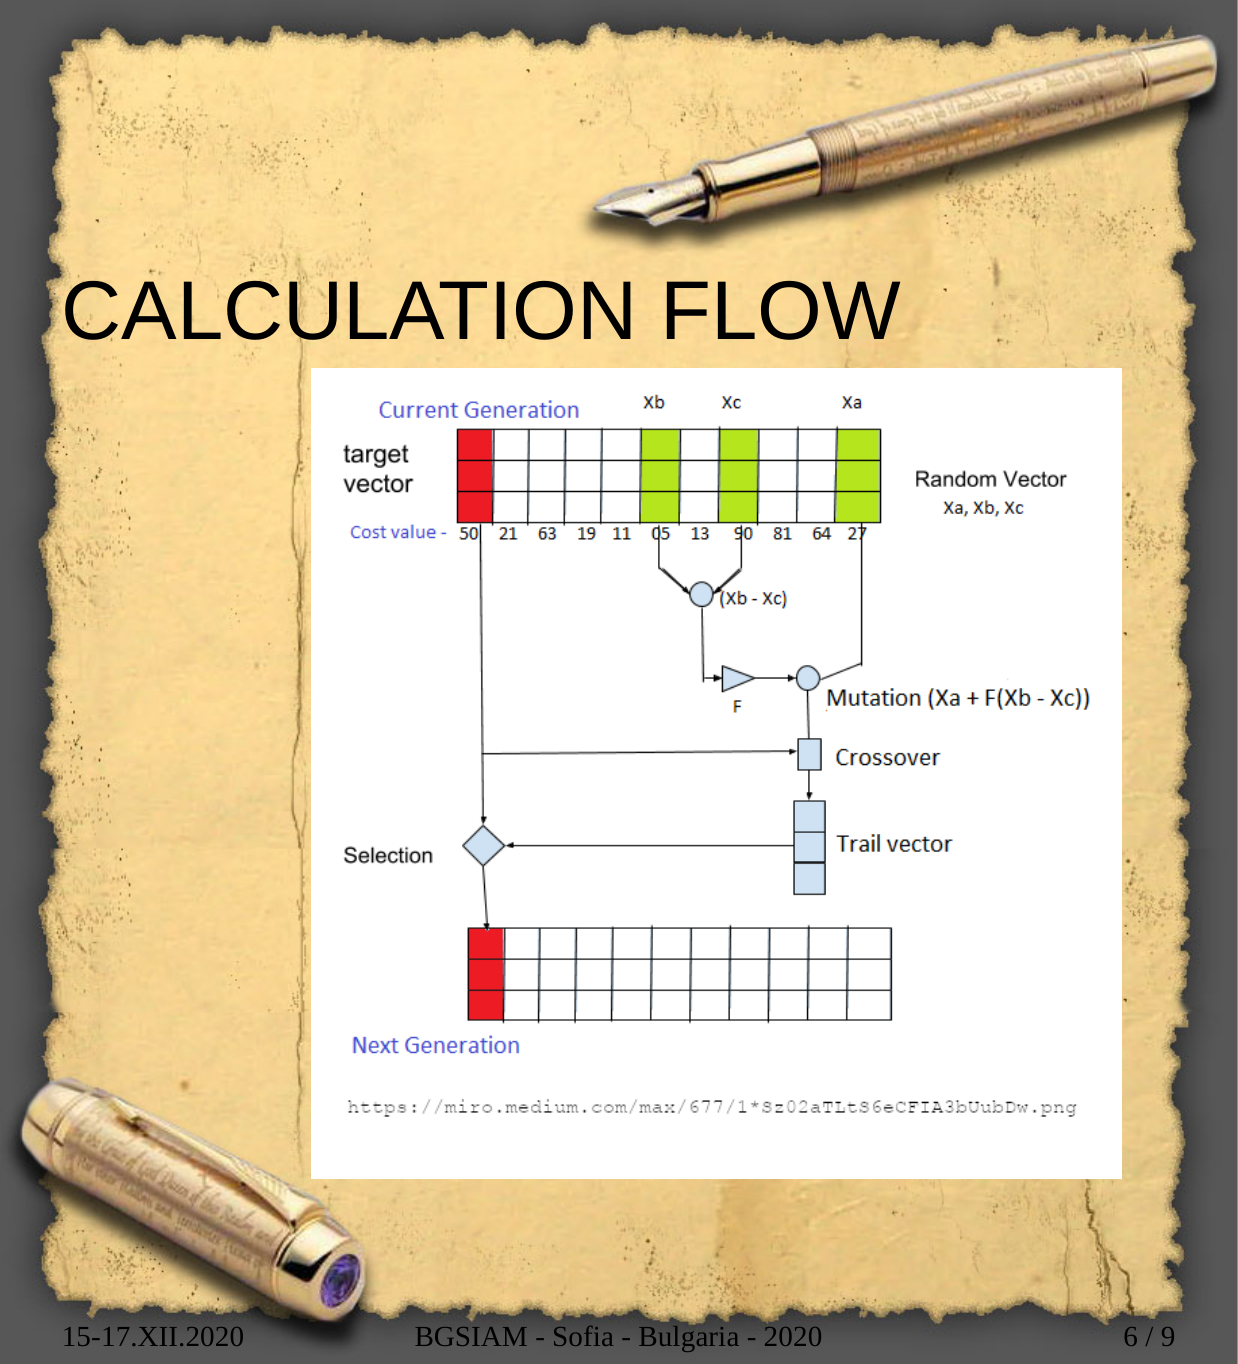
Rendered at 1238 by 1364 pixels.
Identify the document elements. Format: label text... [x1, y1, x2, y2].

picture [0, 0, 1238, 1364]
title Calculation flow [61, 240, 1176, 383]
